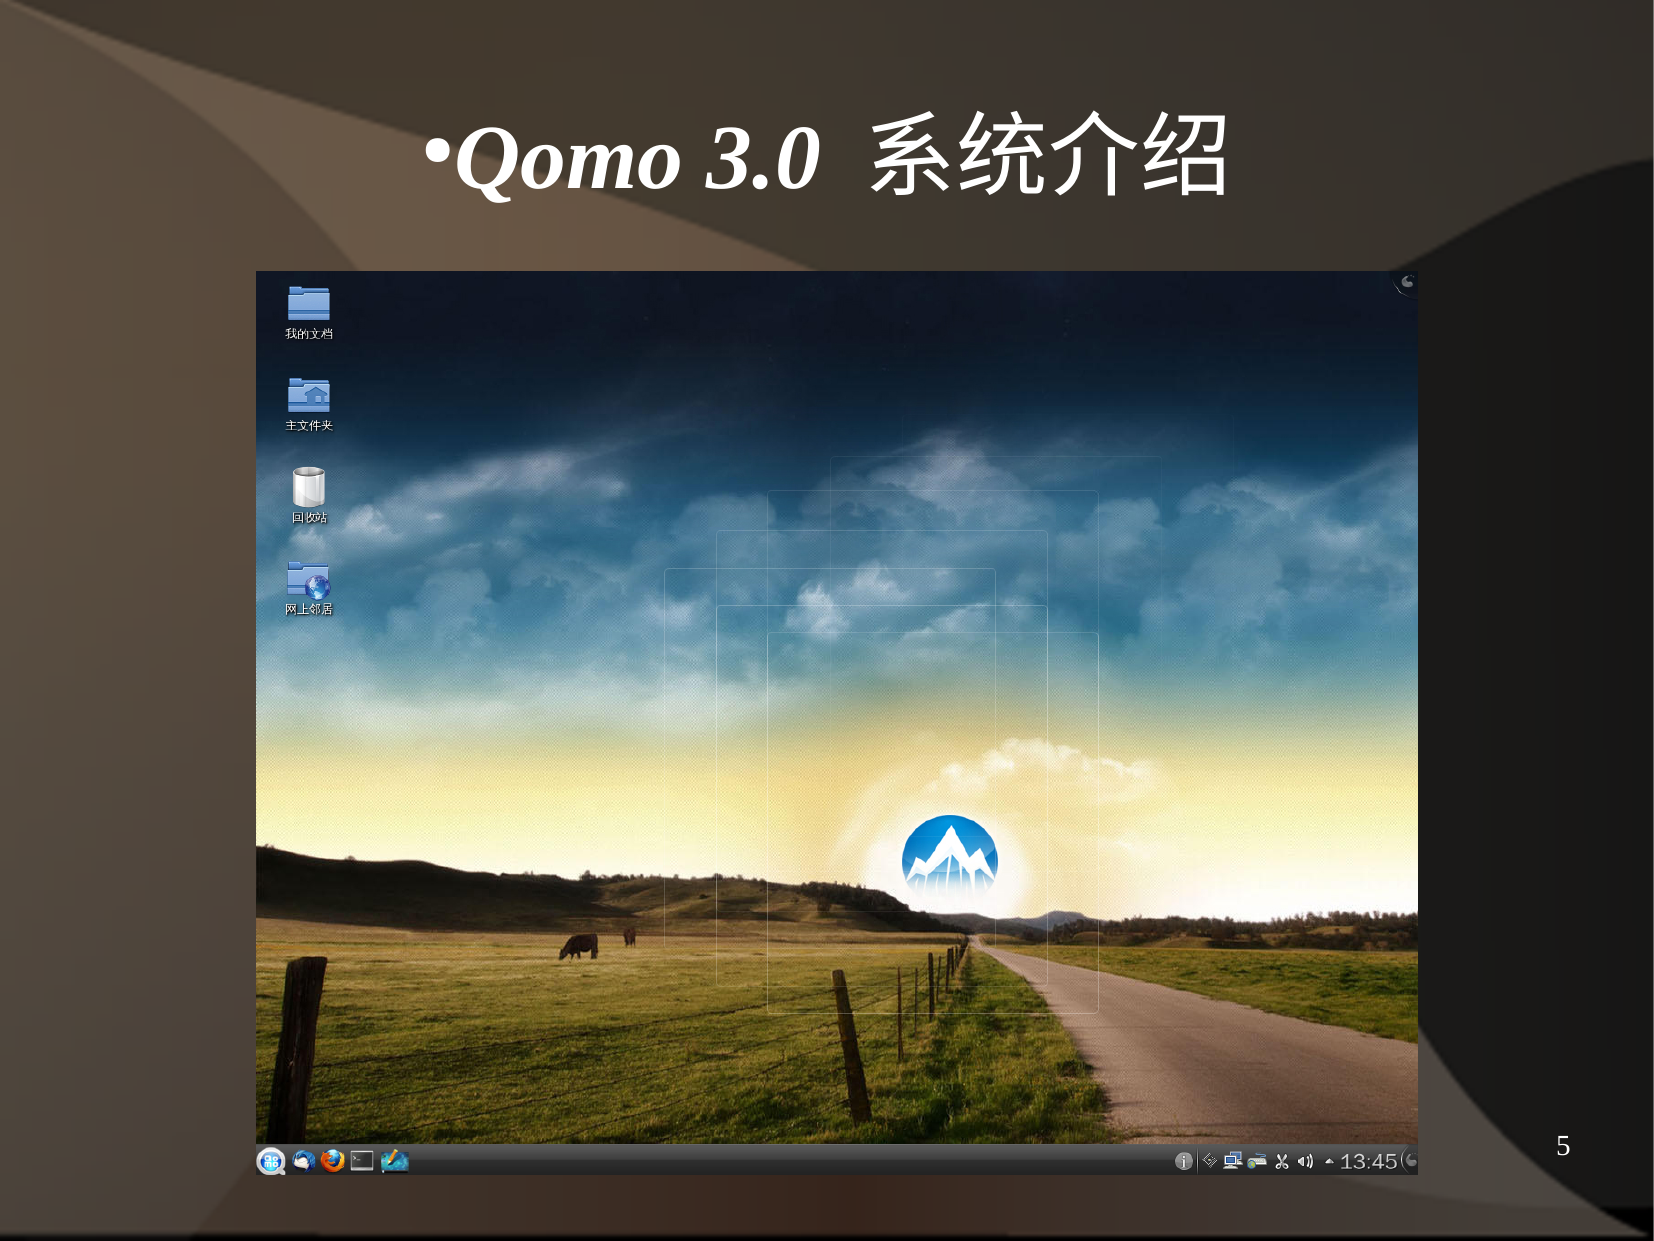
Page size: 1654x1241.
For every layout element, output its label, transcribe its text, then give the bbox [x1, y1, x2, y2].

title Qomo 3.0 系统介绍 [82, 49, 1571, 257]
picture [0, 0, 1654, 1241]
